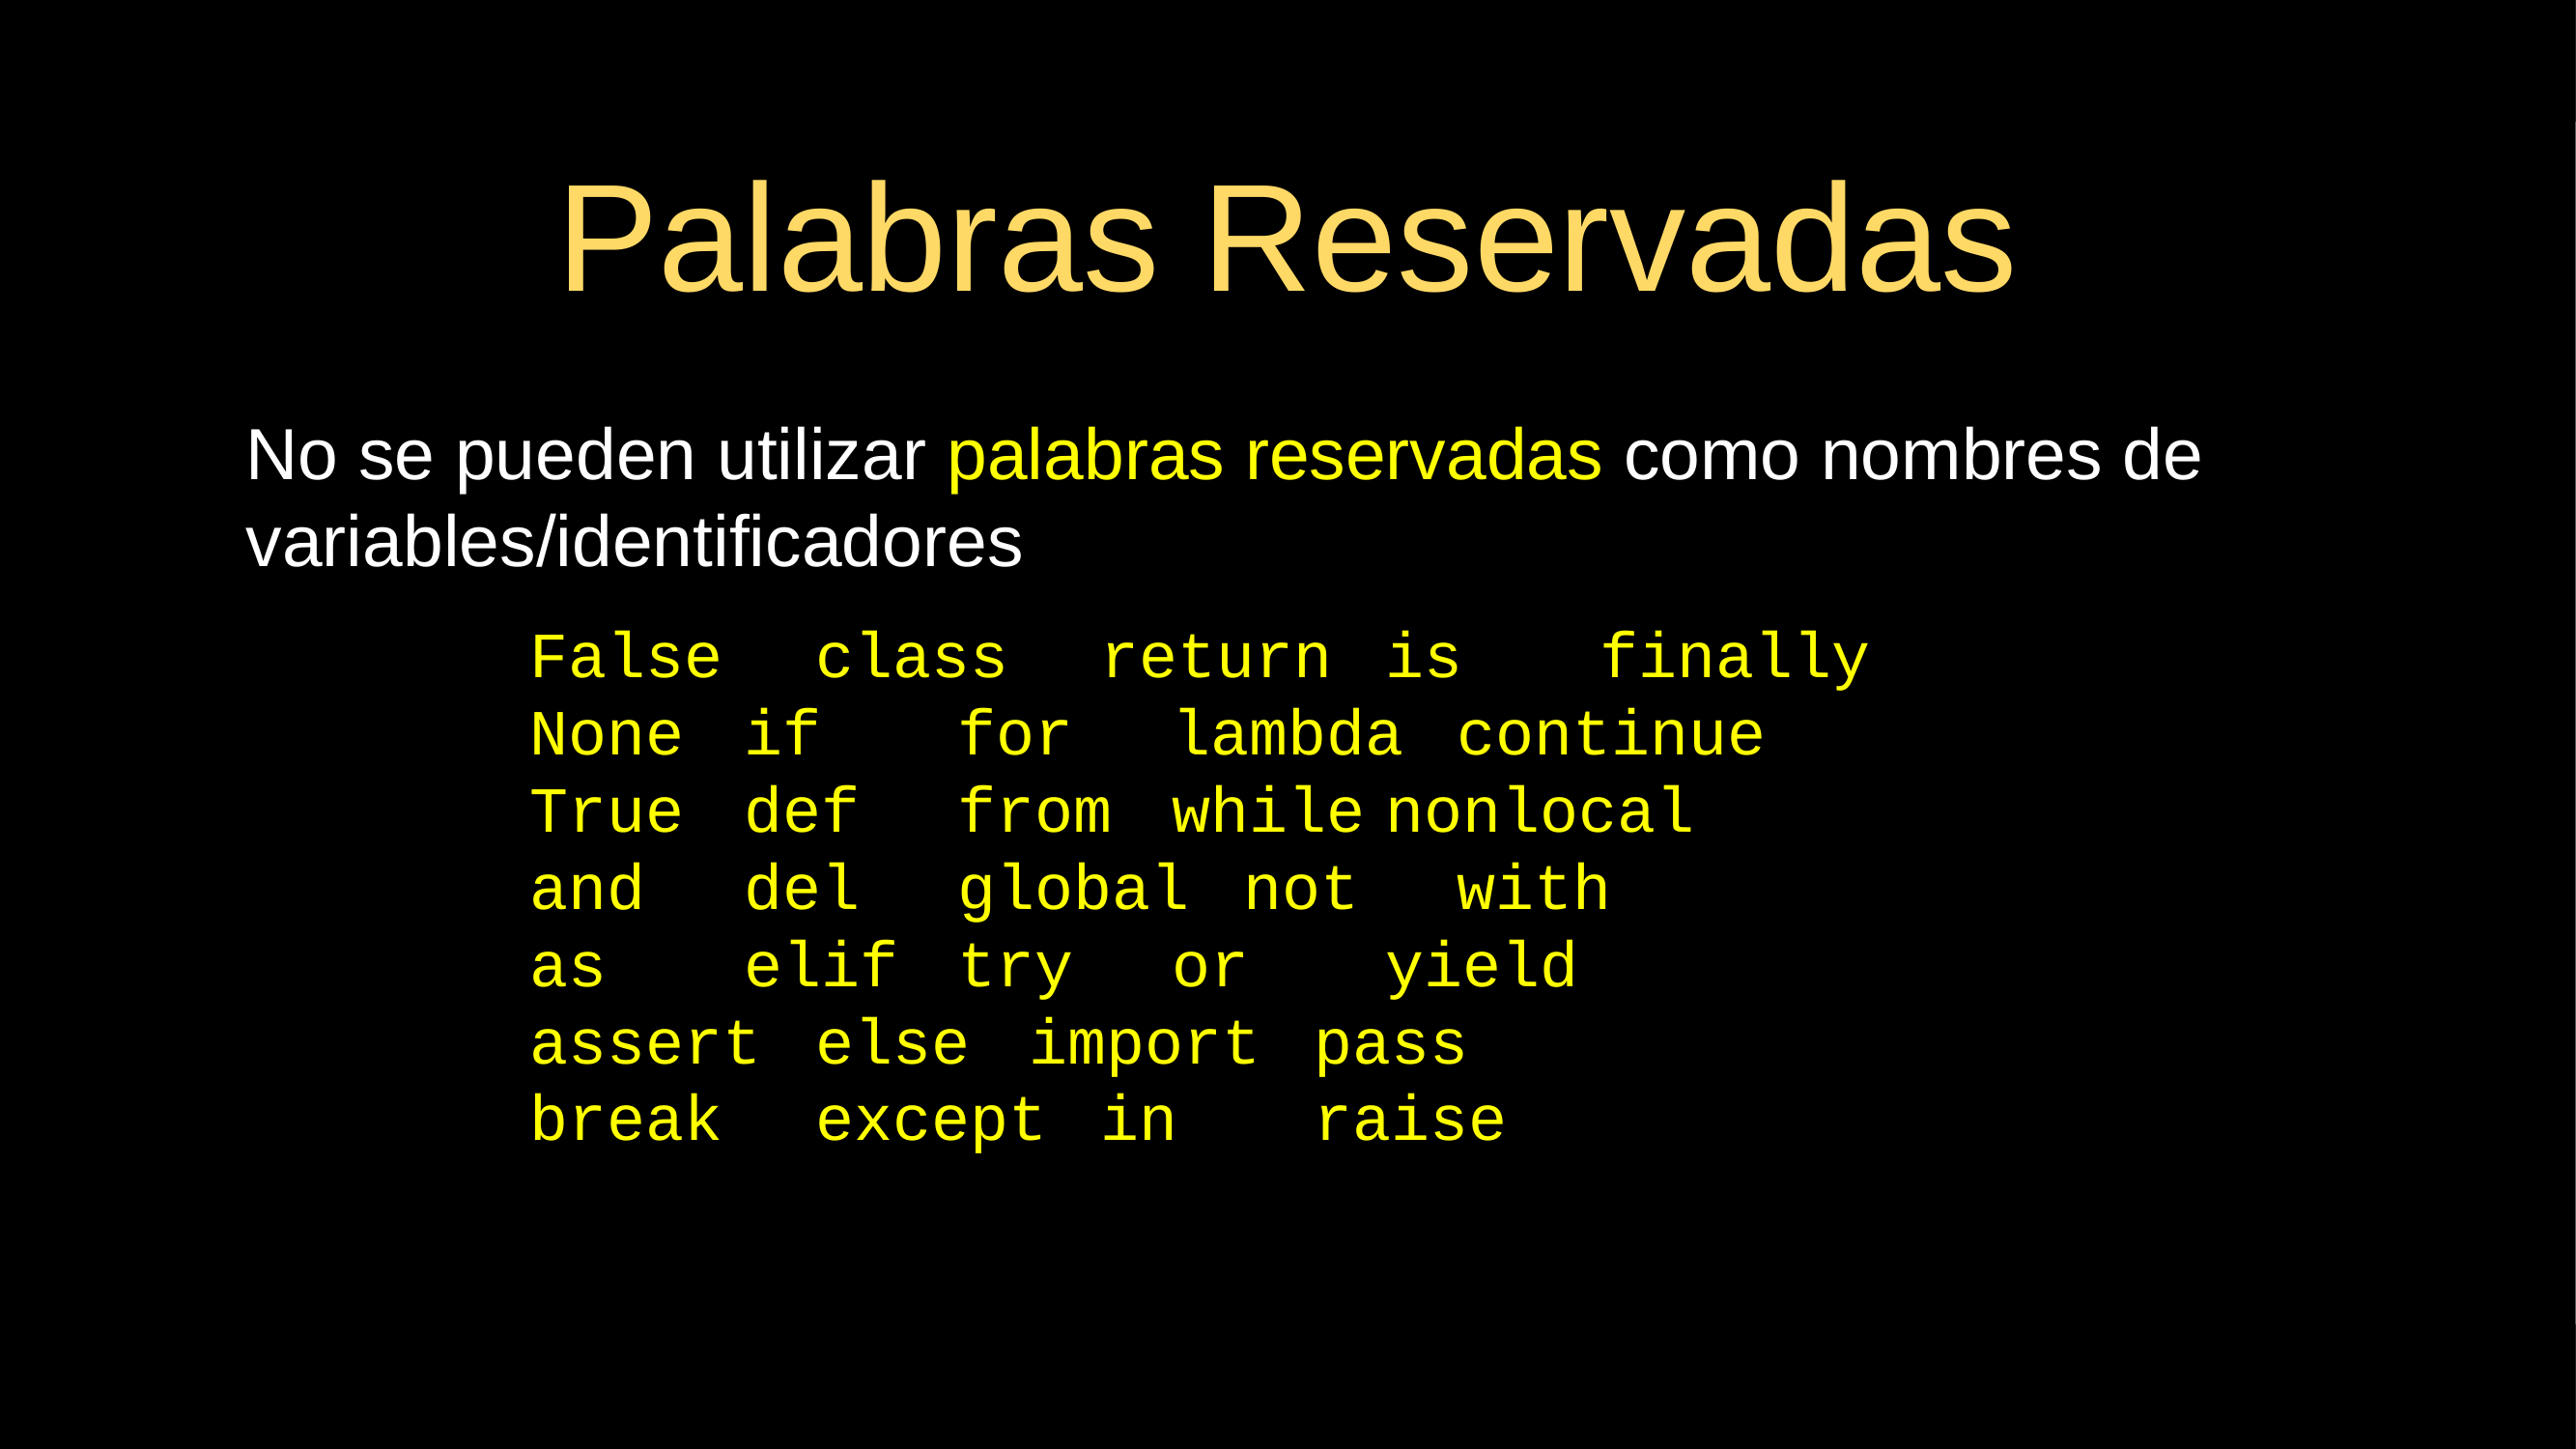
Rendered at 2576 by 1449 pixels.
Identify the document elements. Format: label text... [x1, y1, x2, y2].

text_box False class return is finally None if for lambda continue True def from while nonlocal and del global not with as elif try or yield assert else import pass break except in raise [529, 552, 2173, 1215]
list No se pueden utilizar palabras reservadas como nombres de variables/identificadores [206, 400, 2448, 589]
title Palabras Reservadas [128, 122, 2448, 338]
